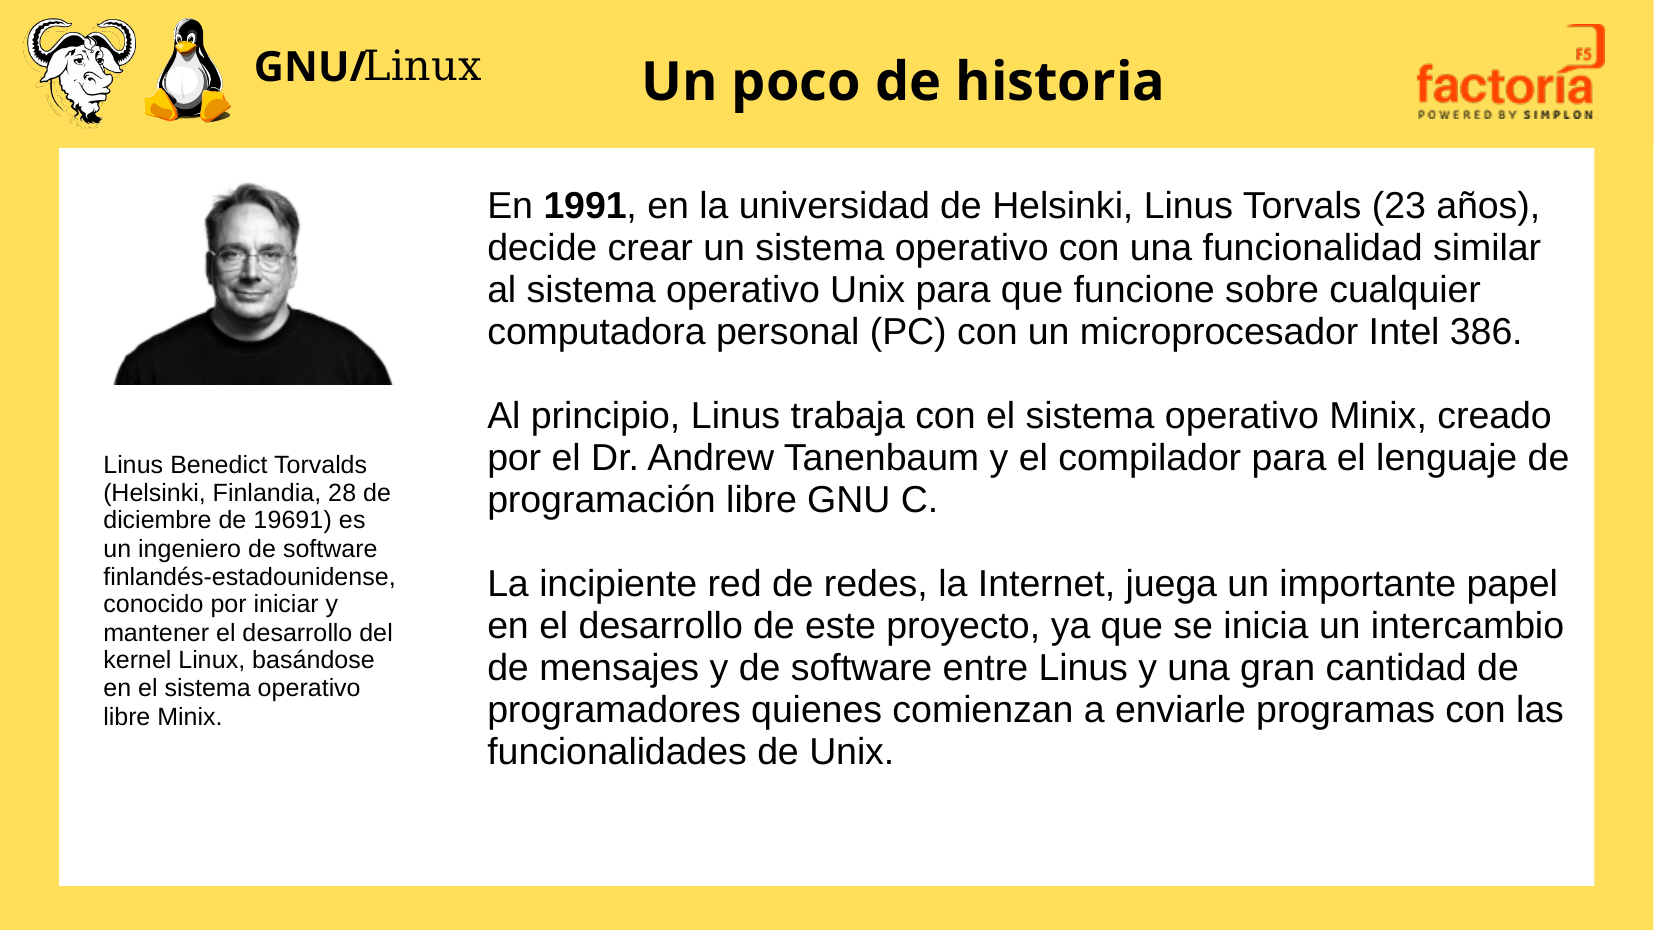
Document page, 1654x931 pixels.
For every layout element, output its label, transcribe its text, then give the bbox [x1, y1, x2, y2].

text_box En 1991, en la universidad de Helsinki, Linus Torvals (23 años), decide crear un sistema operativo con una funcionalidad similar al sistema operativo Unix para que funcione sobre cualquier computadora personal (PC) con un microprocesador Intel 386. Al principio, Linus trabaja con el sistema operativo Minix, creado por el Dr. Andrew Tanenbaum y el compilador para el lenguaje de programación libre GNU C. La incipiente red de redes, la Internet, juega un importante papel en el desarrollo de este proyecto, ya que se inicia un intercambio de mensajes y de software entre Linus y una gran cantidad de programadores quienes comienzan a enviarle programas con las funcionalidades de Unix. [472, 177, 1595, 822]
title GNU/ [253, 35, 369, 95]
picture [100, 177, 414, 385]
picture [27, 18, 240, 133]
text_box [0, 0, 1654, 886]
title Linux [369, 45, 487, 91]
text_box Un poco de historia [626, 35, 1182, 110]
picture [1417, 24, 1605, 119]
text_box Linus Benedict Torvalds (Helsinki, Finlandia, 28 de diciembre de 19691​) es un ingeniero de software finlandés-estadounidense, conocido por iniciar y mantener el desarrollo del kernel Linux, basándose en el sistema operativo libre Minix. [88, 442, 414, 850]
